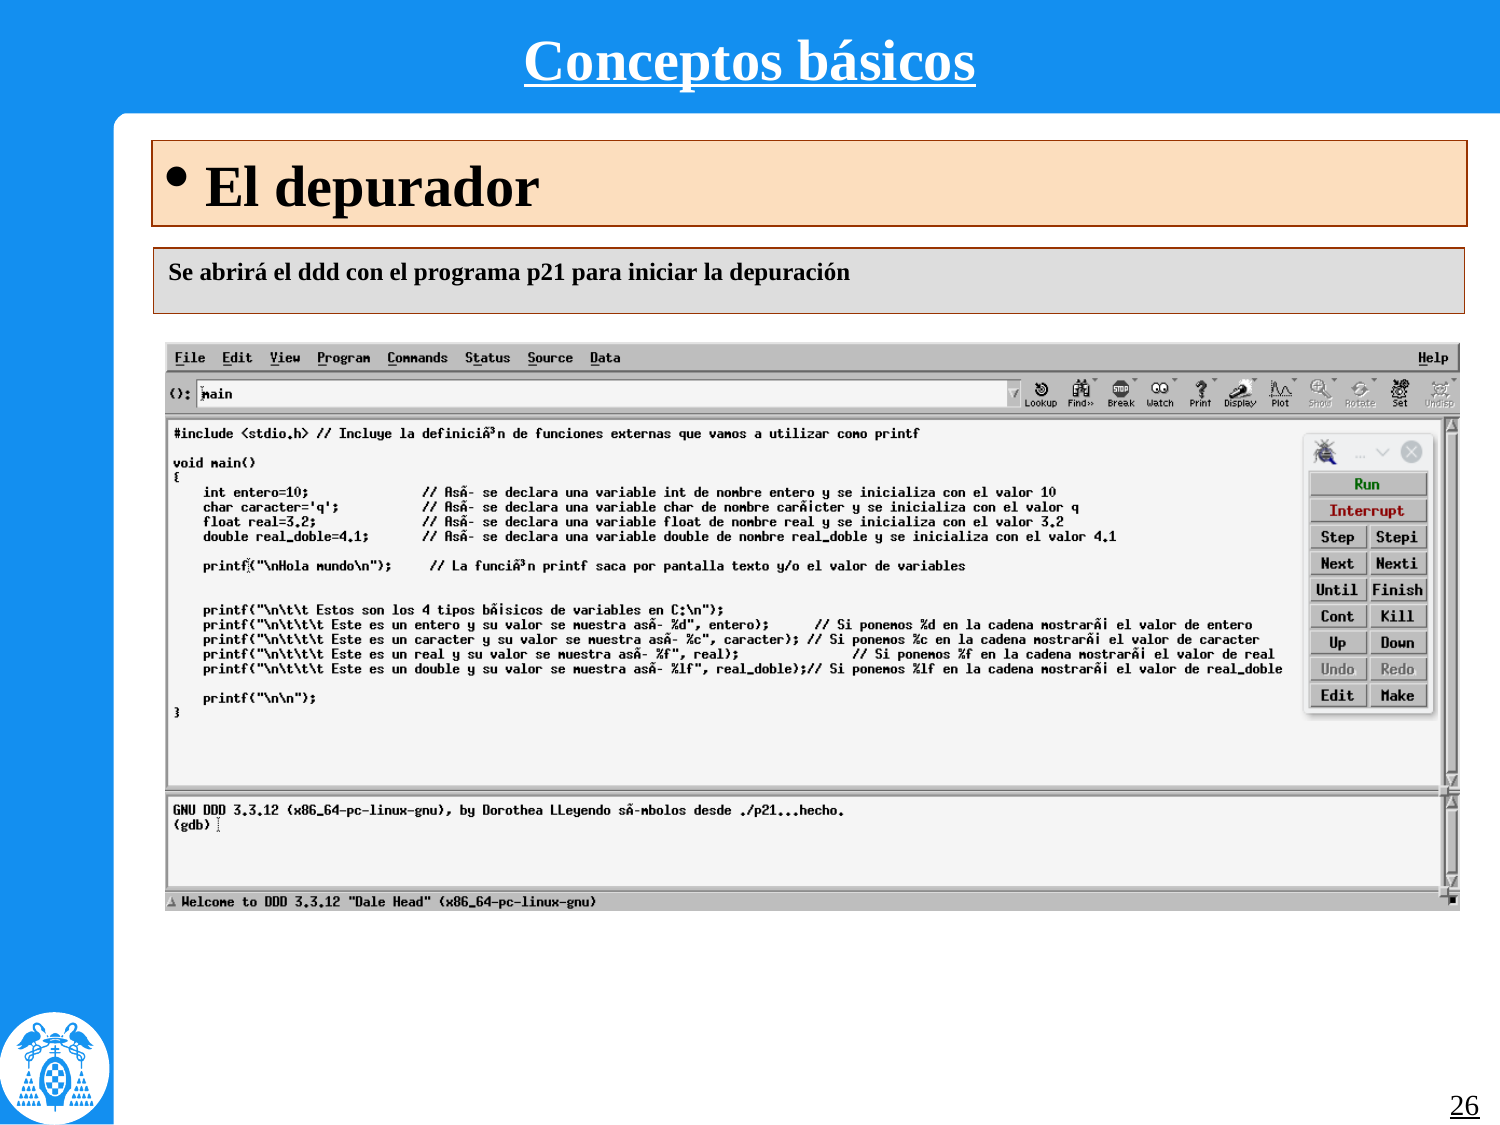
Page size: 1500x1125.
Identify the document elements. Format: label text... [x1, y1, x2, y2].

text_box 30 [1047, 1078, 1495, 1125]
text_box Se abrirá el ddd con el programa p21 para iniciar la depuración [153, 248, 1465, 314]
text_box El depurador [152, 140, 1467, 227]
picture [15, 1017, 98, 1112]
text_box Conceptos básicos [215, 14, 1285, 101]
picture [165, 342, 1460, 911]
